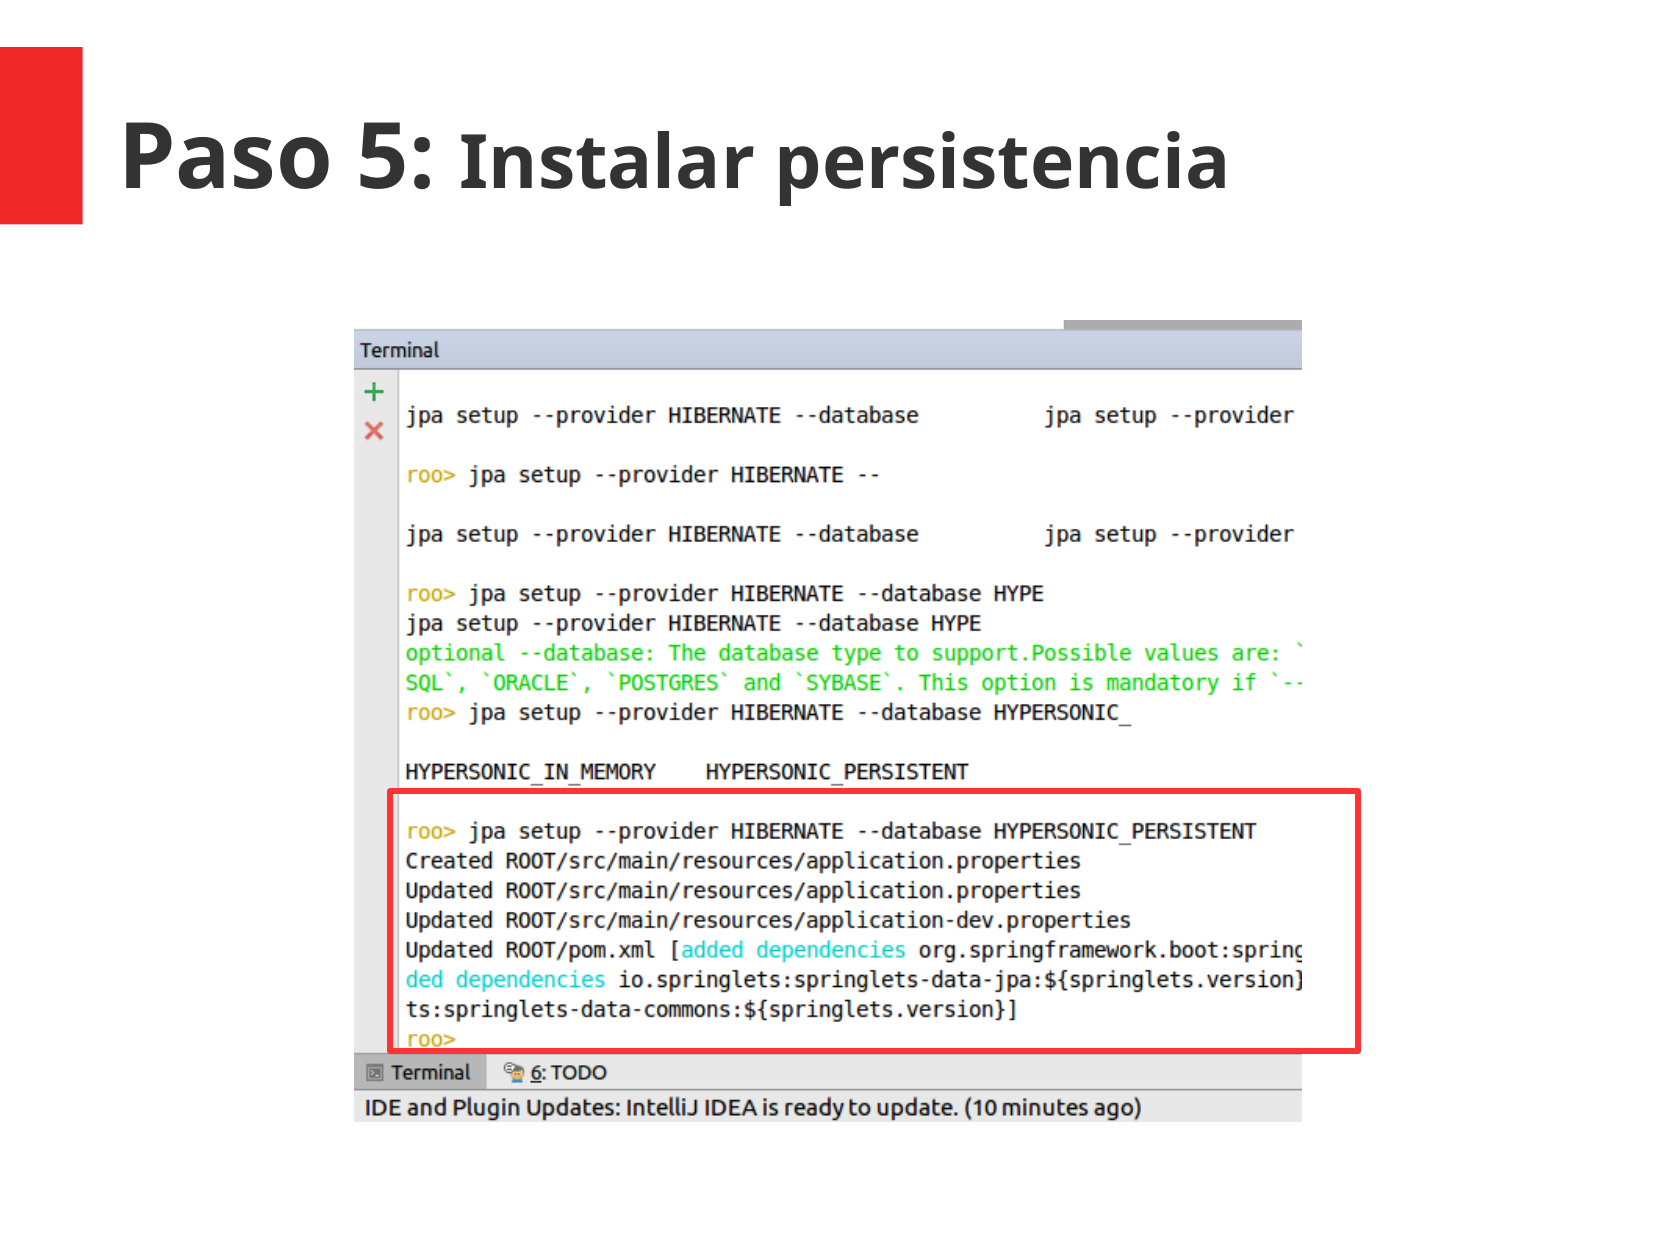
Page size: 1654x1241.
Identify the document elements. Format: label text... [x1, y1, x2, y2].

picture [354, 320, 1302, 1123]
title Paso 5: Instalar persistencia [118, 49, 1571, 257]
text_box [389, 791, 1359, 1052]
